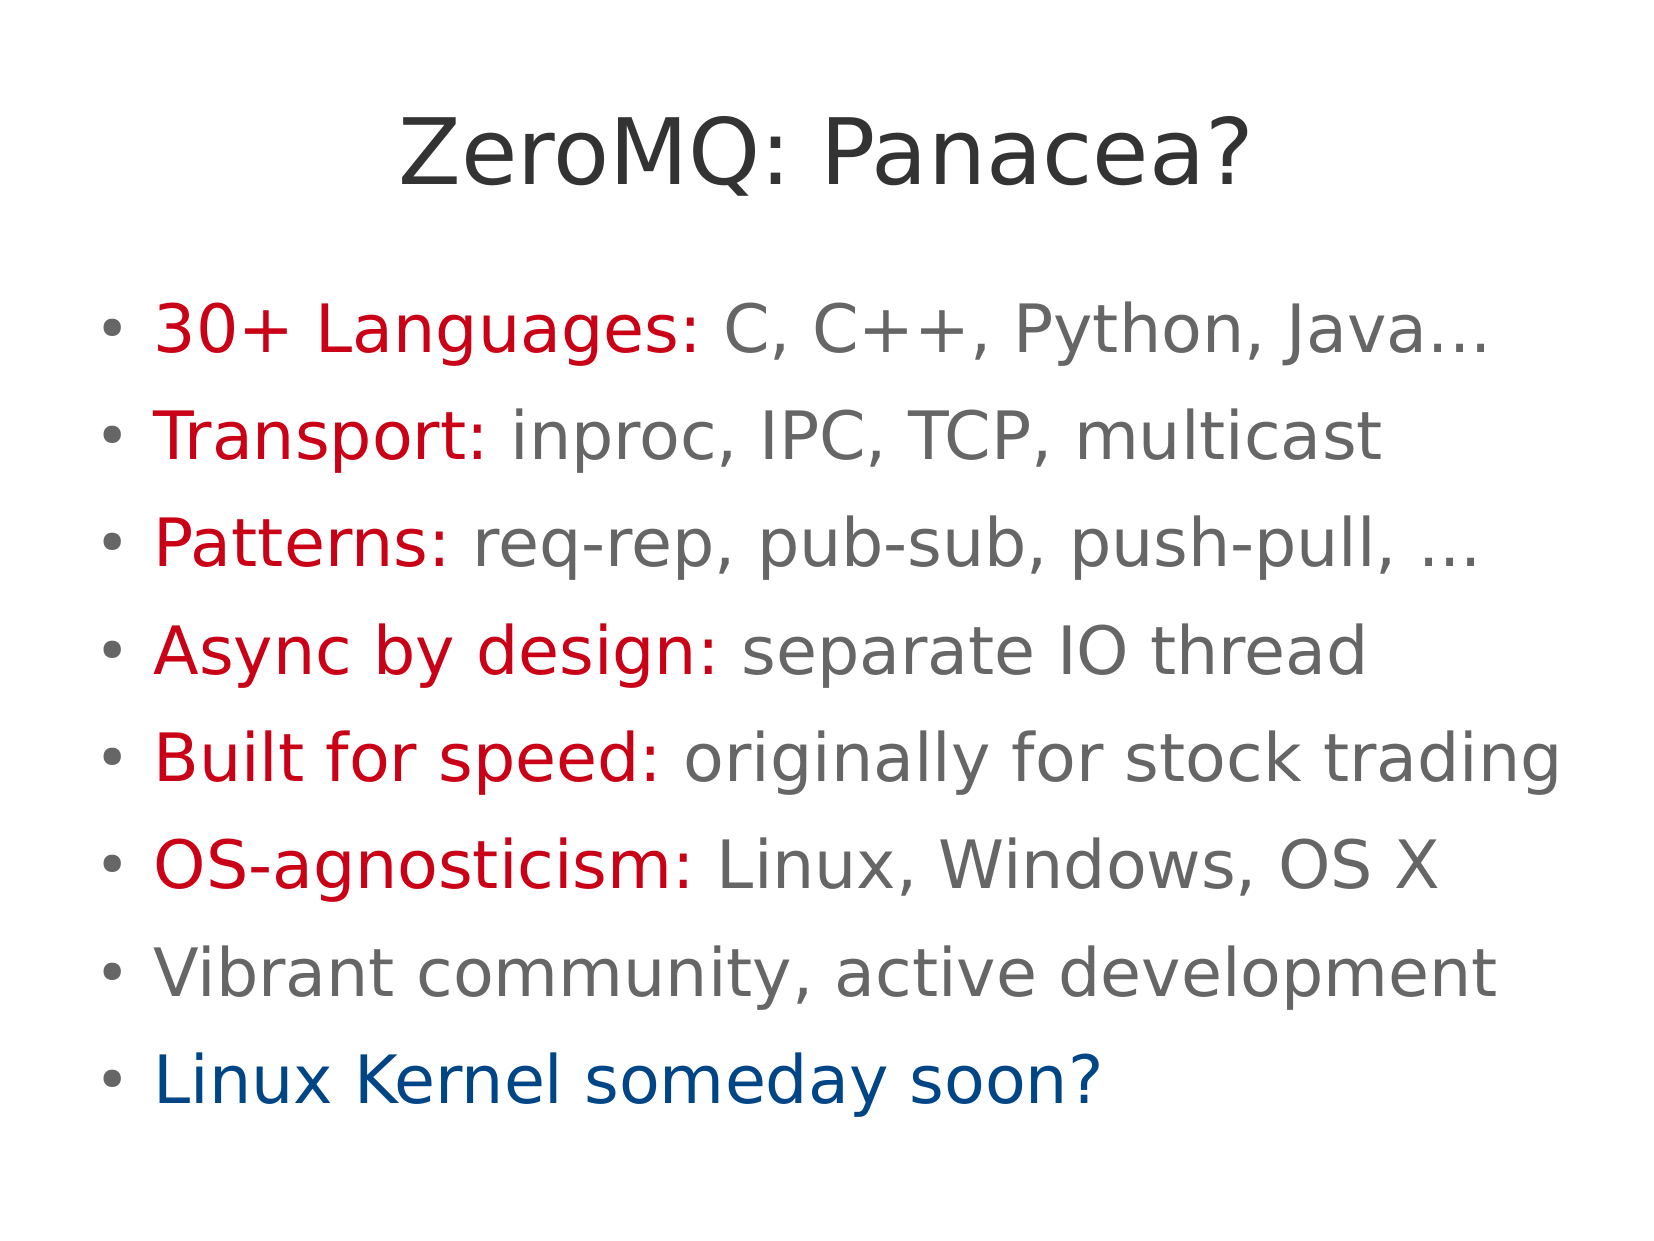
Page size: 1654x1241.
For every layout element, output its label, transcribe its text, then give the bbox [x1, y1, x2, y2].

title ZeroMQ: Panacea? [82, 49, 1571, 257]
list 30+ Languages: C, C++, Python, Java... Transport: inproc, IPC, TCP, multicast Patterns: req-rep, pub-sub, push-pull, ... Async by design: separate IO thread Built for speed: originally for stock trading OS-agnosticism: Linux, Windows, OS X Vibrant community, active development Linux Kernel someday soon? [82, 290, 1571, 1109]
